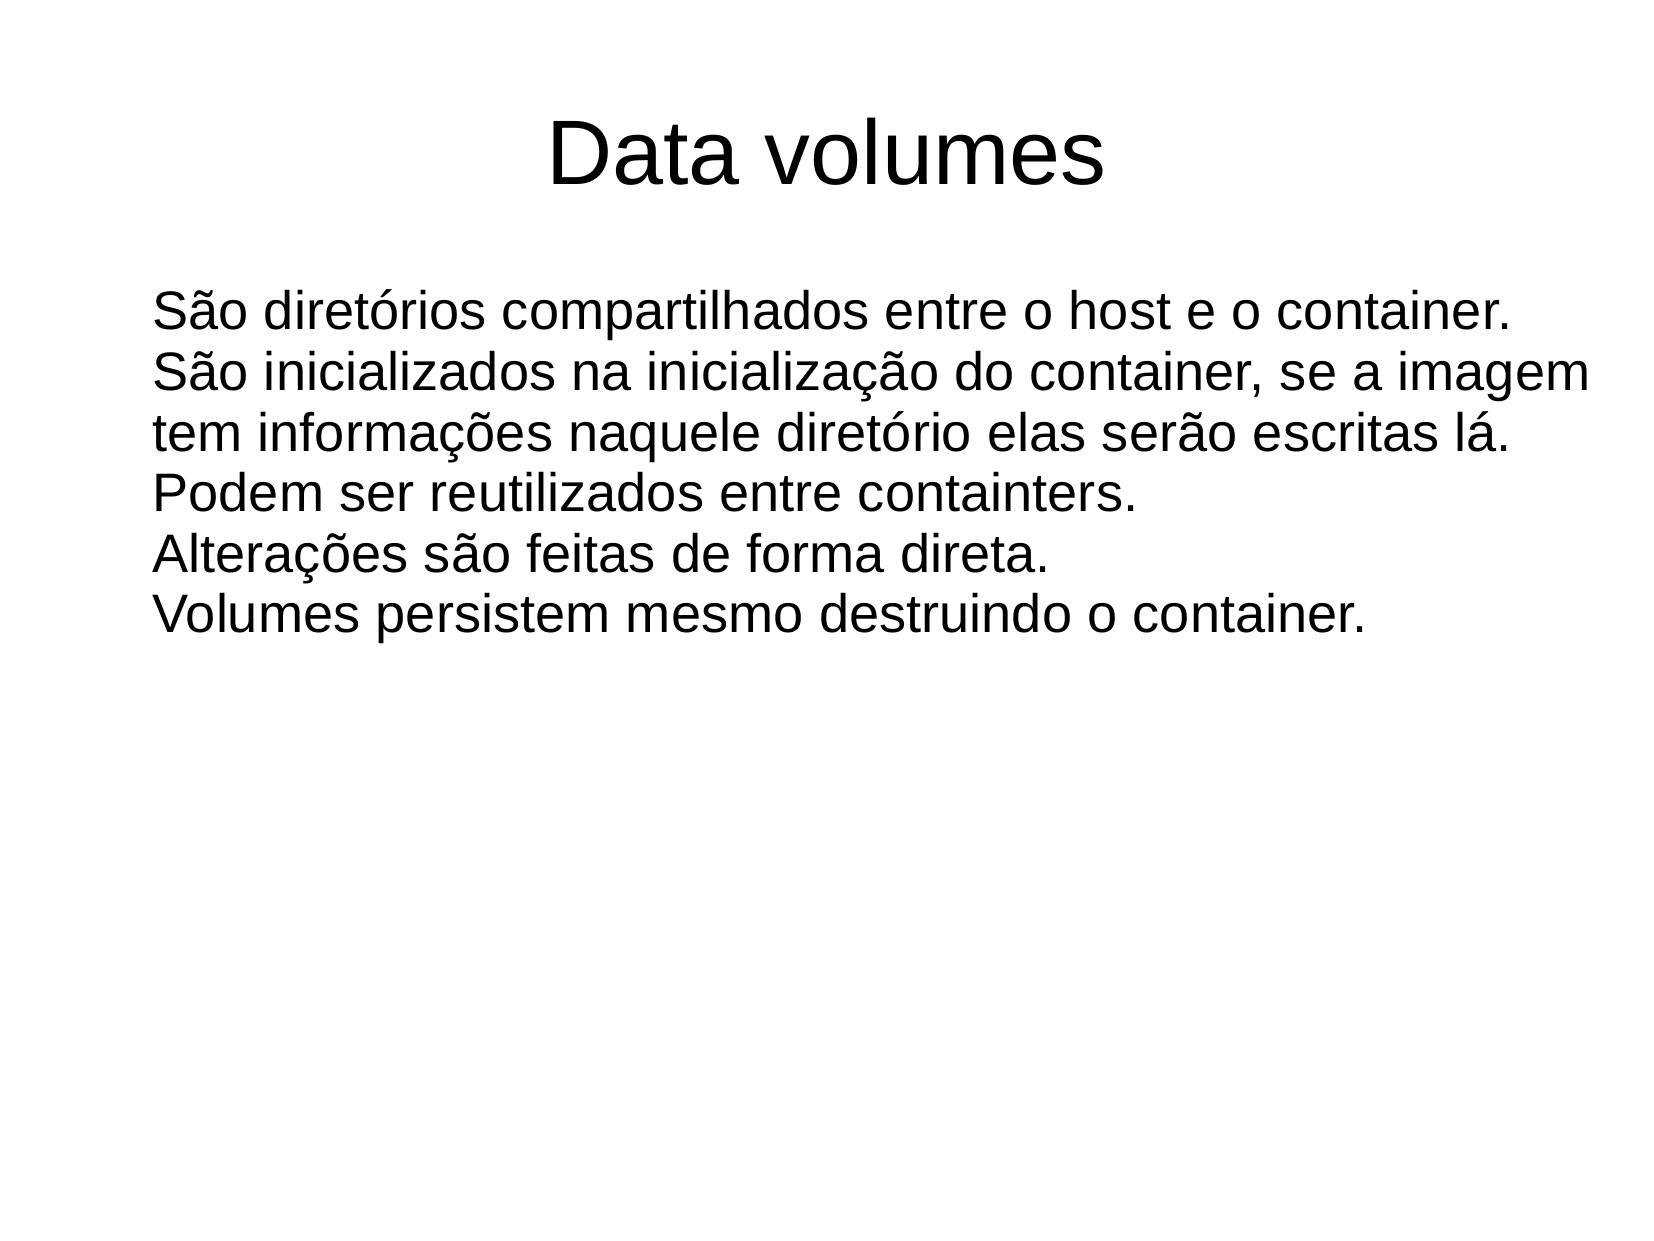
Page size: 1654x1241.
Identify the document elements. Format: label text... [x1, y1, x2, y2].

text_box São diretórios compartilhados entre o host e o container. São inicializados na inicialização do container, se a imagem tem informações naquele diretório elas serão escritas lá. Podem ser reutilizados entre containters. Alterações são feitas de forma direta. Volumes persistem mesmo destruindo o container. [137, 273, 1619, 1015]
title Data volumes [82, 49, 1571, 257]
